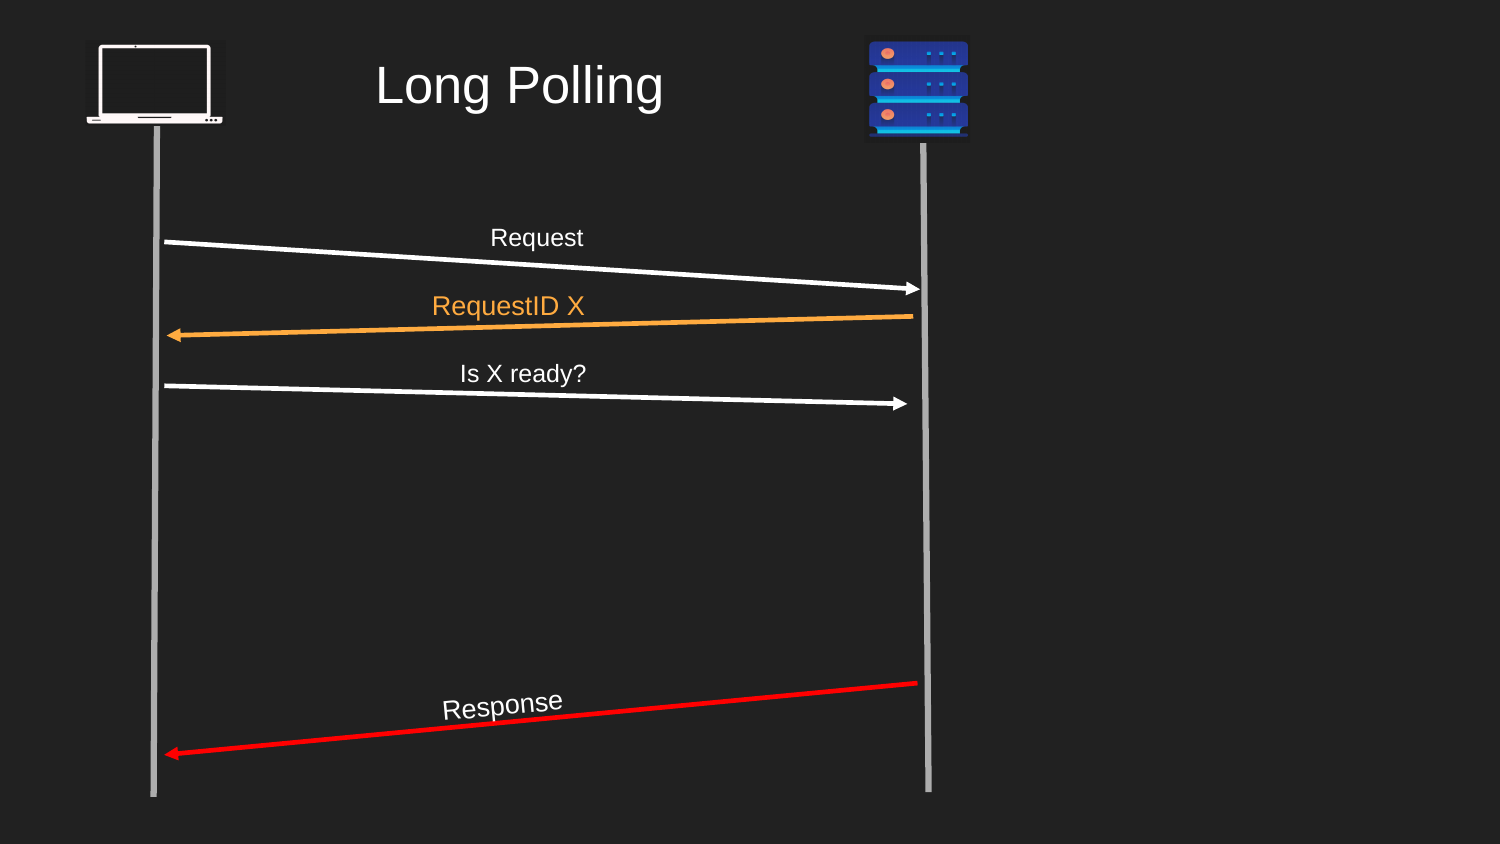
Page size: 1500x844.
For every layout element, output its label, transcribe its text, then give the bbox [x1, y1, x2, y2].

picture [85, 40, 226, 126]
title Long Polling [360, 36, 700, 131]
text_box Is X ready? [445, 342, 614, 402]
text_box Request [475, 206, 645, 267]
text_box RequestID X [416, 272, 606, 336]
text_box Response [424, 664, 599, 743]
picture [864, 35, 971, 143]
